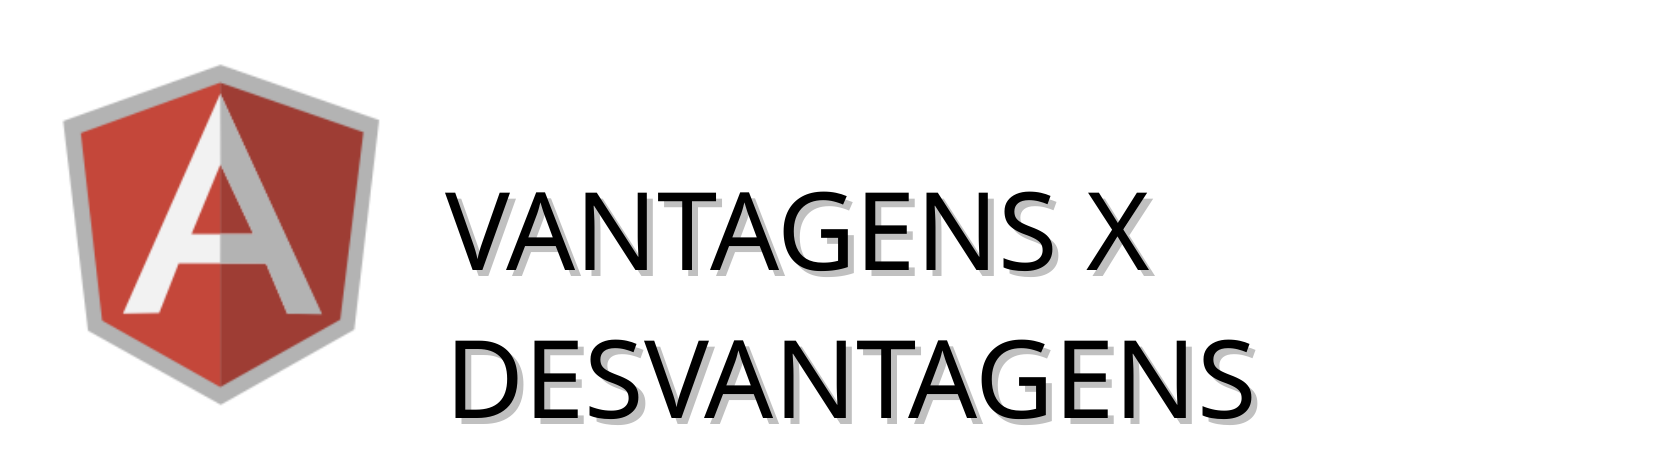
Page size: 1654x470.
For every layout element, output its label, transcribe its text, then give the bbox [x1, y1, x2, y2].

text_box VANTAGENS X DESVANTAGENS [431, 147, 1613, 470]
picture [29, 58, 414, 414]
